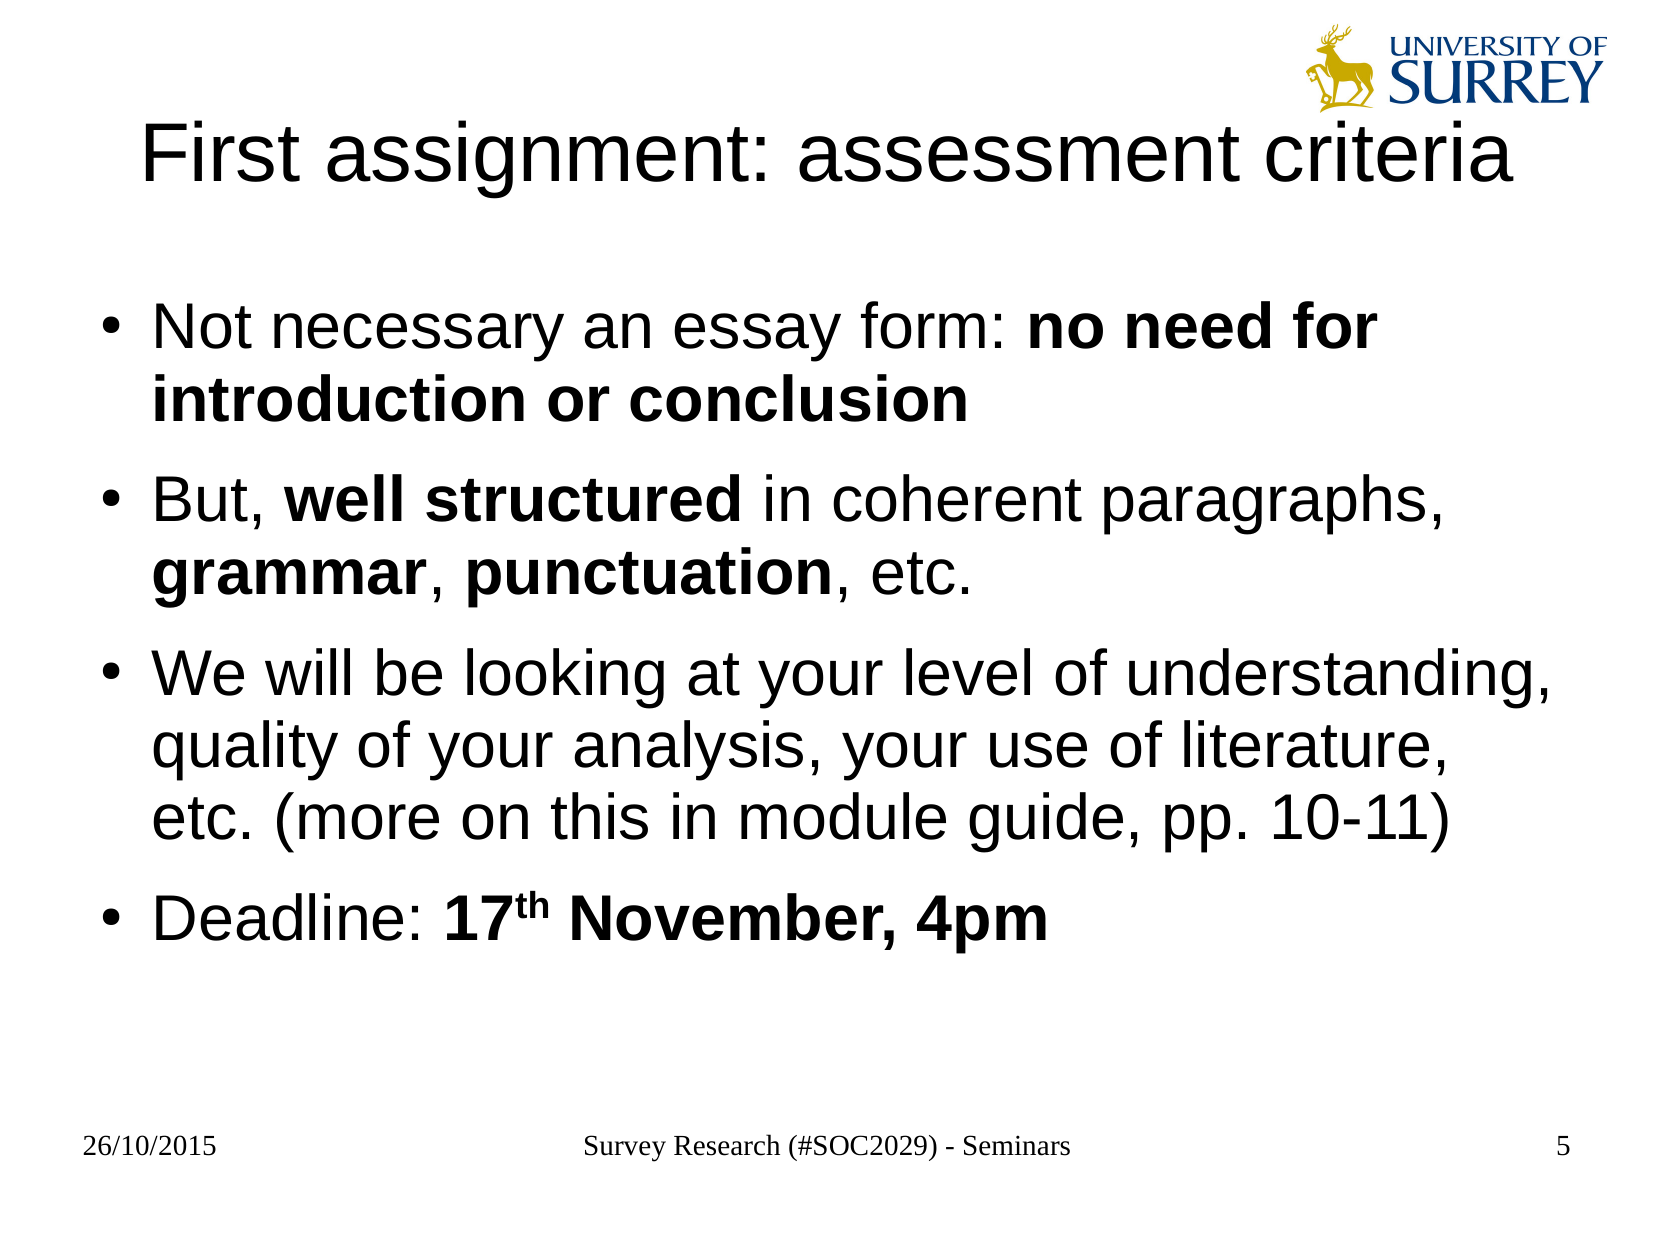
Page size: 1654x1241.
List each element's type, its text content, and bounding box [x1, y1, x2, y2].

title First assignment: assessment criteria [82, 49, 1571, 257]
picture [1306, 23, 1607, 113]
list Not necessary an essay form: no need for introduction or conclusion But, well structured in coherent paragraphs, grammar, punctuation, etc. We will be looking at your level of understanding, quality of your analysis, your use of literature, etc. (more on this in module guide, pp. 10-11) Deadline: 17th November, 4pm [82, 290, 1571, 1010]
